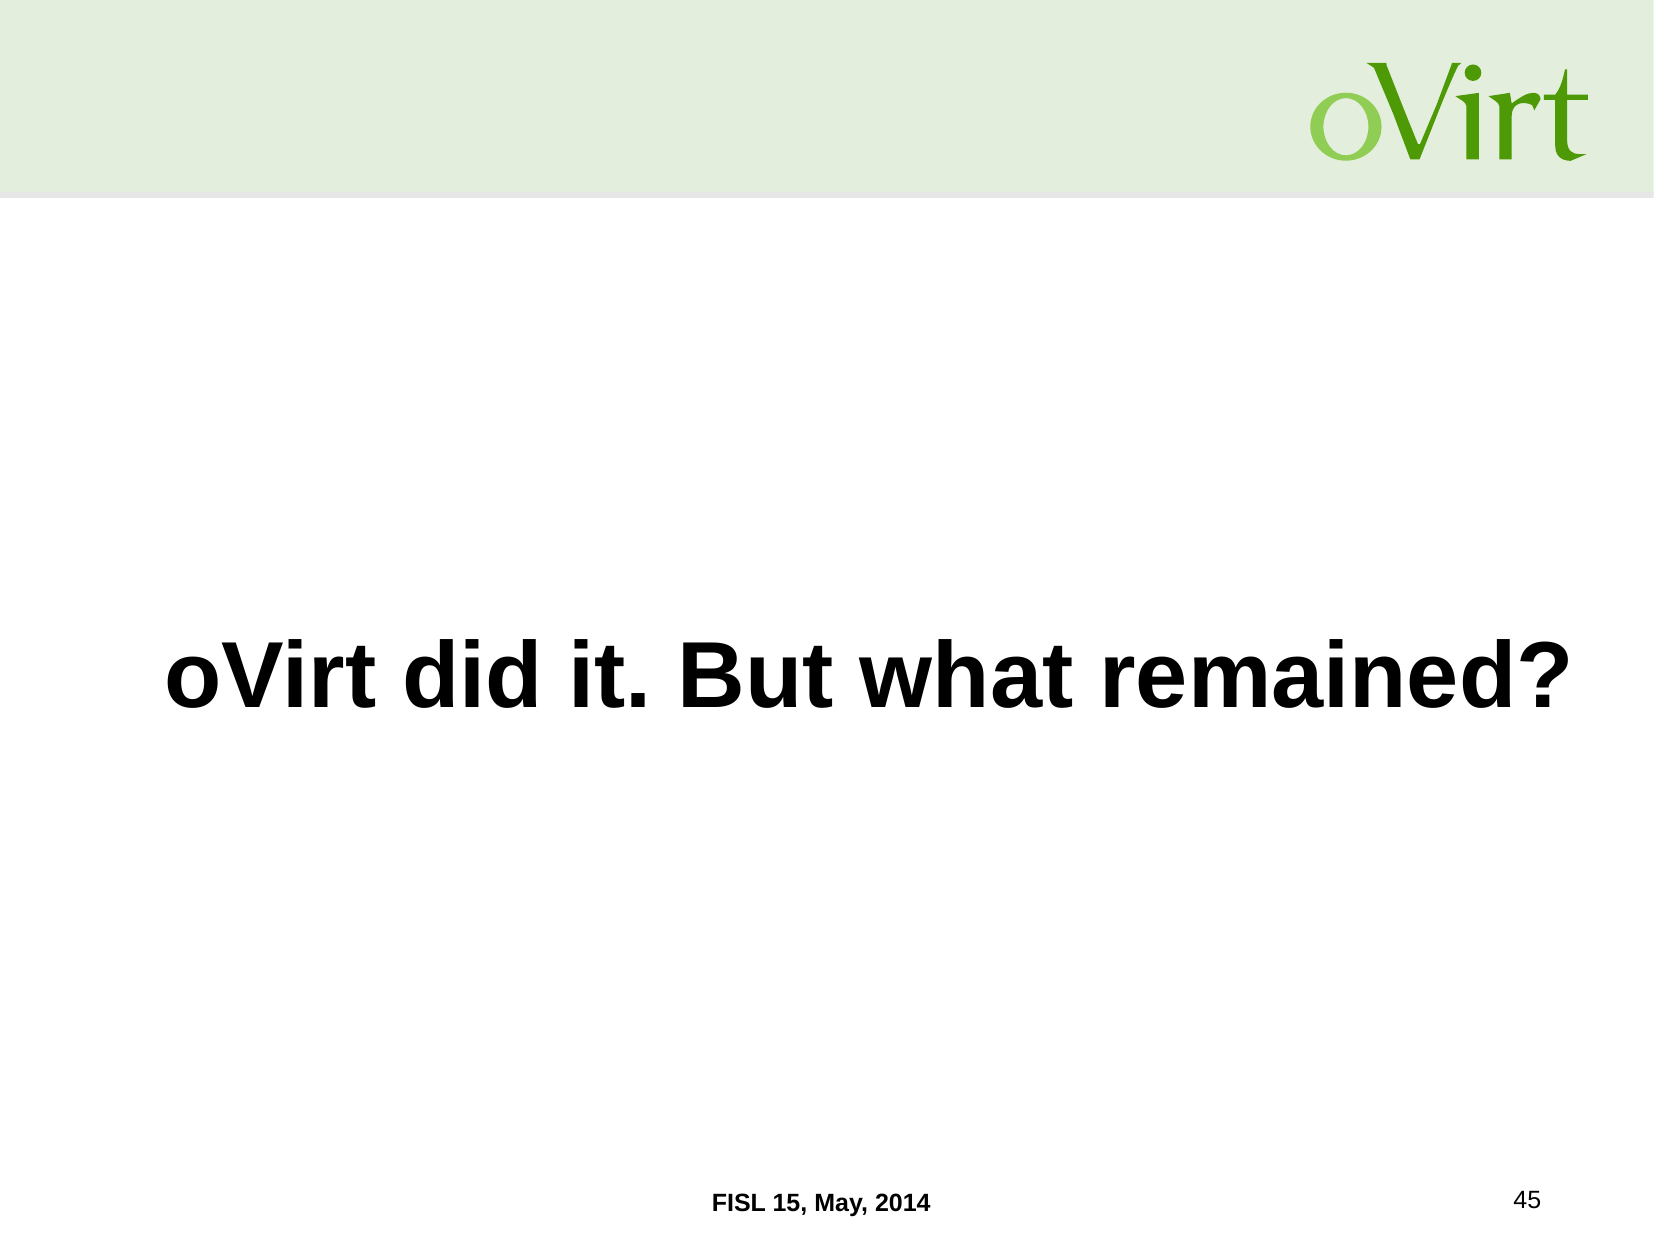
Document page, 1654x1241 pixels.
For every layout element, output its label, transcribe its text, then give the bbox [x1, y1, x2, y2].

text_box oVirt did it. But what remained? [150, 615, 1654, 750]
